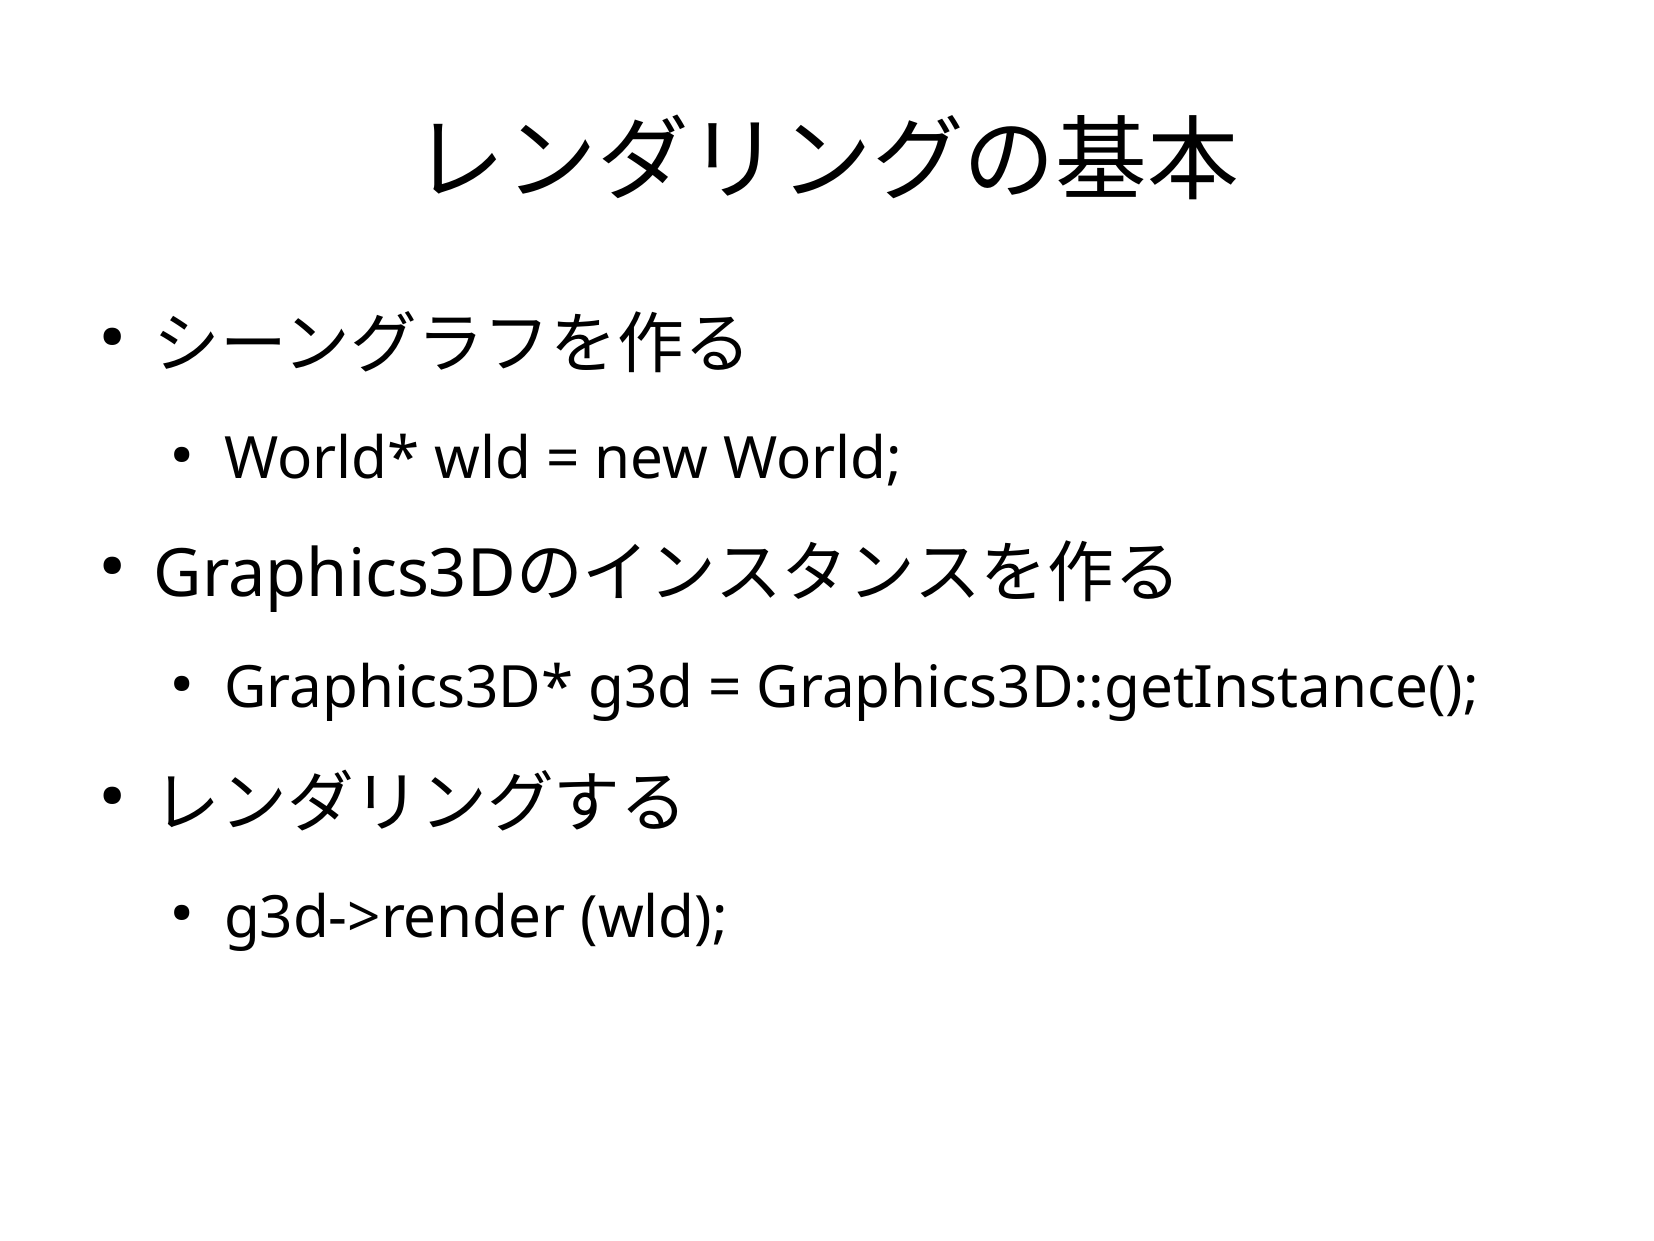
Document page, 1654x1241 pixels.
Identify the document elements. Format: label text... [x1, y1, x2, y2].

list シーングラフを作る World* wld = new World; Graphics3Dのインスタンスを作る Graphics3D* g3d = Graphics3D::getInstance(); レンダリングする g3d->render (wld); [82, 290, 1571, 1109]
title レンダリングの基本 [82, 34, 1571, 272]
